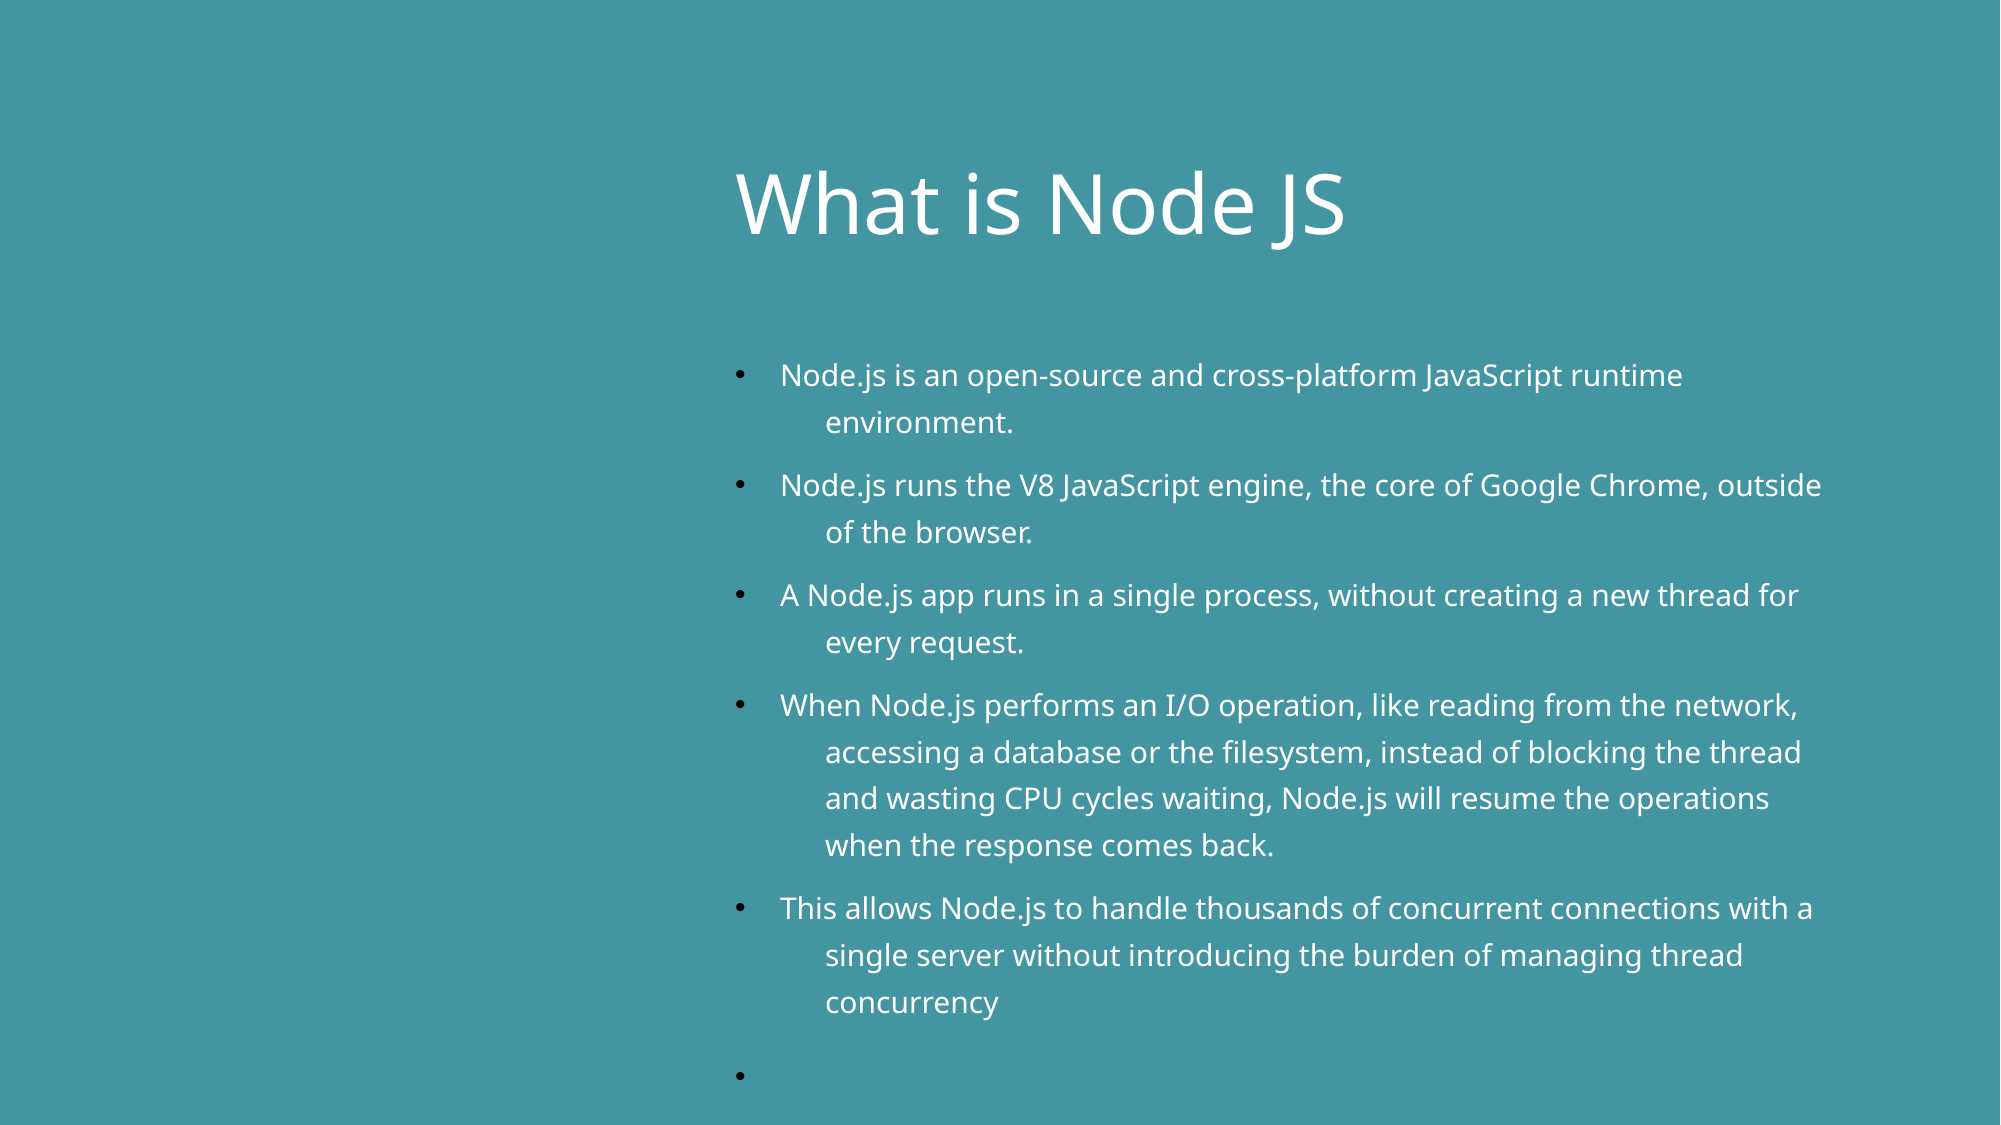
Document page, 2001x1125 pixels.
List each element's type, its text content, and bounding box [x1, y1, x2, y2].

list Node.js is an open-source and cross-platform JavaScript runtime environment. Node.js runs the V8 JavaScript engine, the core of Google Chrome, outside of the browser. A Node.js app runs in a single process, without creating a new thread for every request. When Node.js performs an I/O operation, like reading from the network, accessing a database or the filesystem, instead of blocking the thread and wasting CPU cycles waiting, Node.js will resume the operations when the response comes back. This allows Node.js to handle thousands of concurrent connections with a single server without introducing the burden of managing thread concurrency [286, 317, 1846, 1125]
title What is Node JS [530, 153, 1656, 262]
